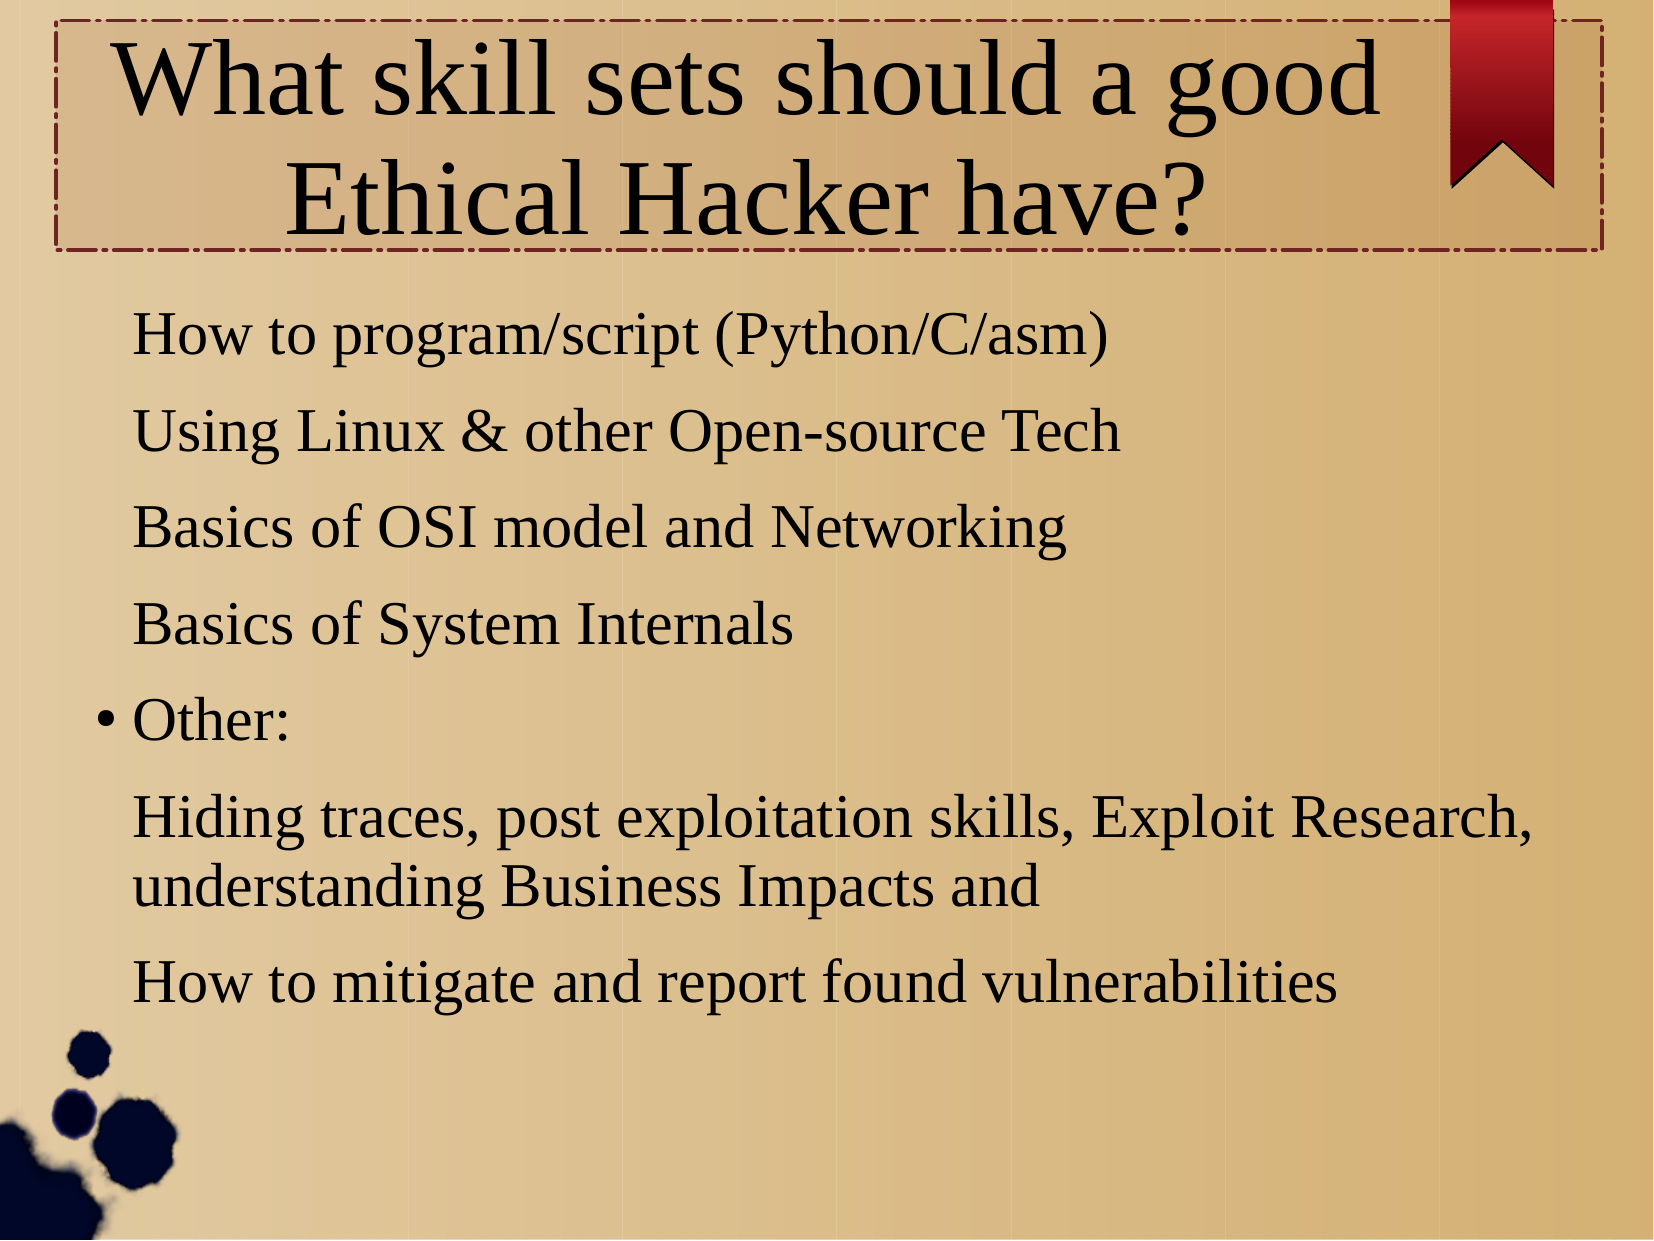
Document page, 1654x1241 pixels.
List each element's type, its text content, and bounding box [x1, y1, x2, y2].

list How to program/script (Python/C/asm) Using Linux & other Open-source Tech Basics of OSI model and Networking Basics of System Internals Other: Hiding traces, post exploitation skills, Exploit Research, understanding Business Impacts and How to mitigate and report found vulnerabilities [82, 299, 1571, 1019]
title What skill sets should a good Ethical Hacker have? [82, 17, 1412, 258]
